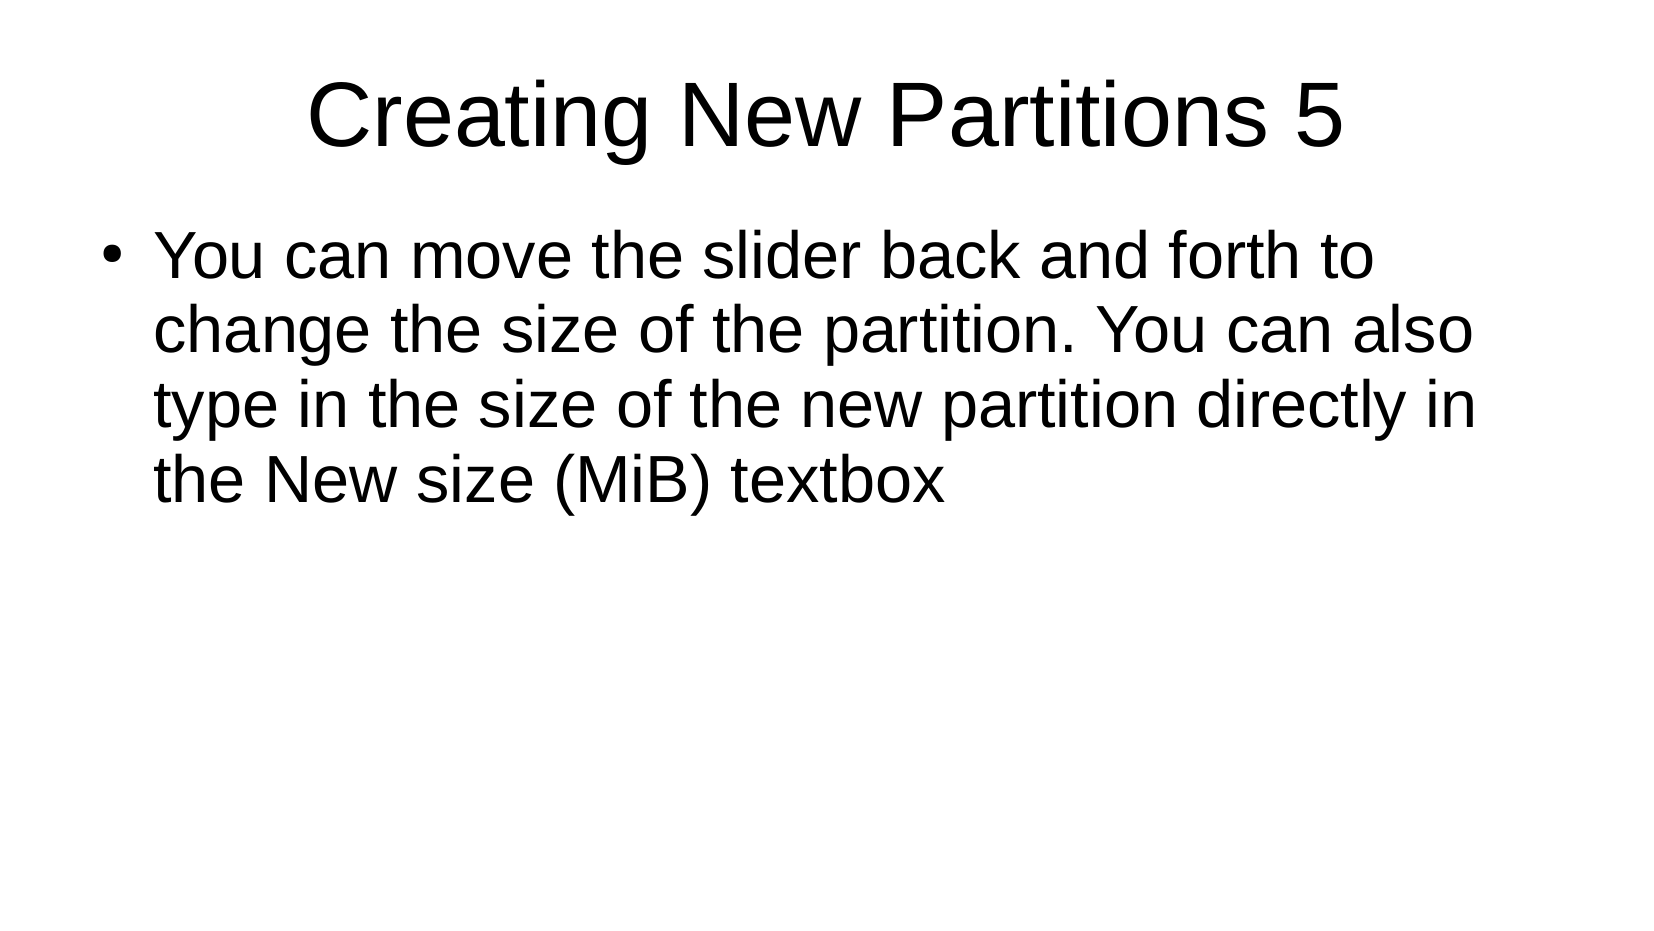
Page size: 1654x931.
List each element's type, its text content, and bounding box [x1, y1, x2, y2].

list You can move the slider back and forth to change the size of the partition. You can also type in the size of the new partition directly in the New size (MiB) textbox [82, 217, 1571, 758]
title Creating New Partitions 5 [82, 37, 1571, 193]
